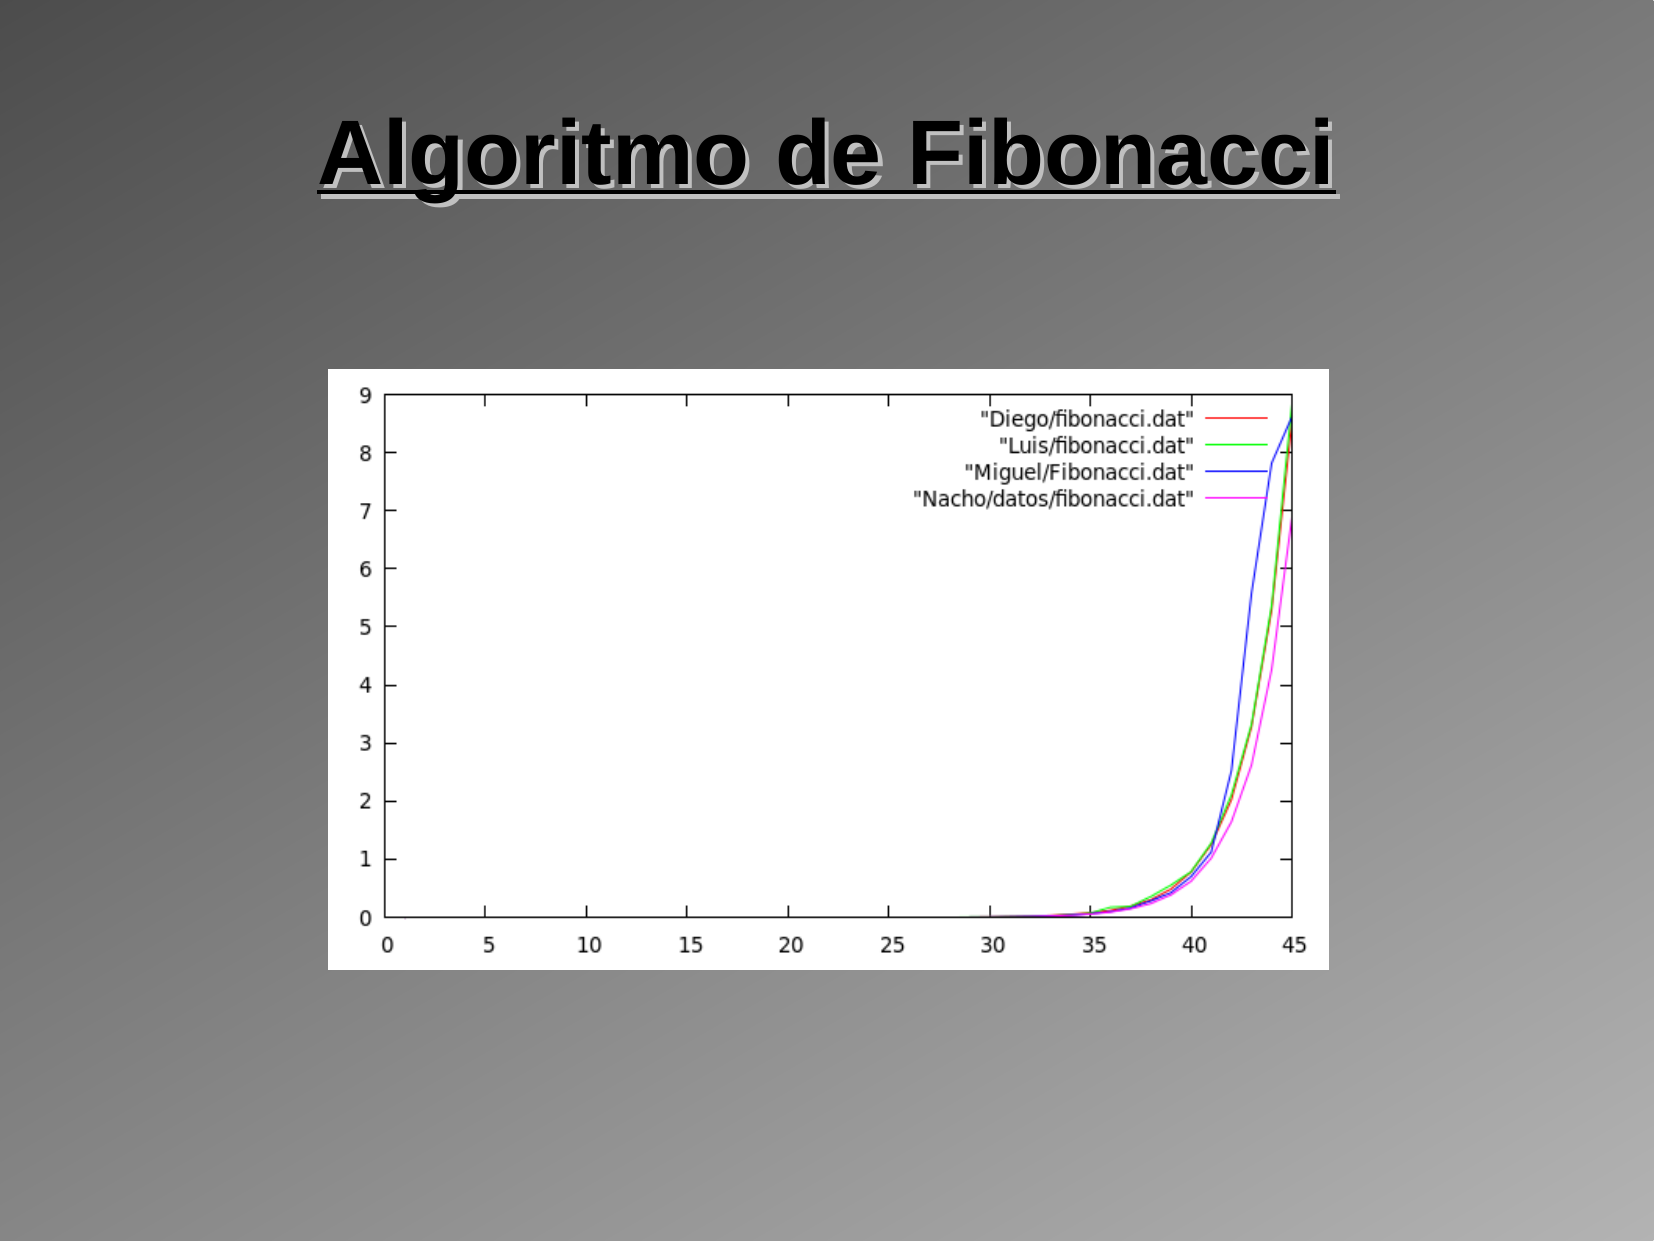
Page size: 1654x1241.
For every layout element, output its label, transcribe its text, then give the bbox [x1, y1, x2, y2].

picture [328, 369, 1329, 970]
title Algoritmo de Fibonacci [82, 49, 1571, 257]
